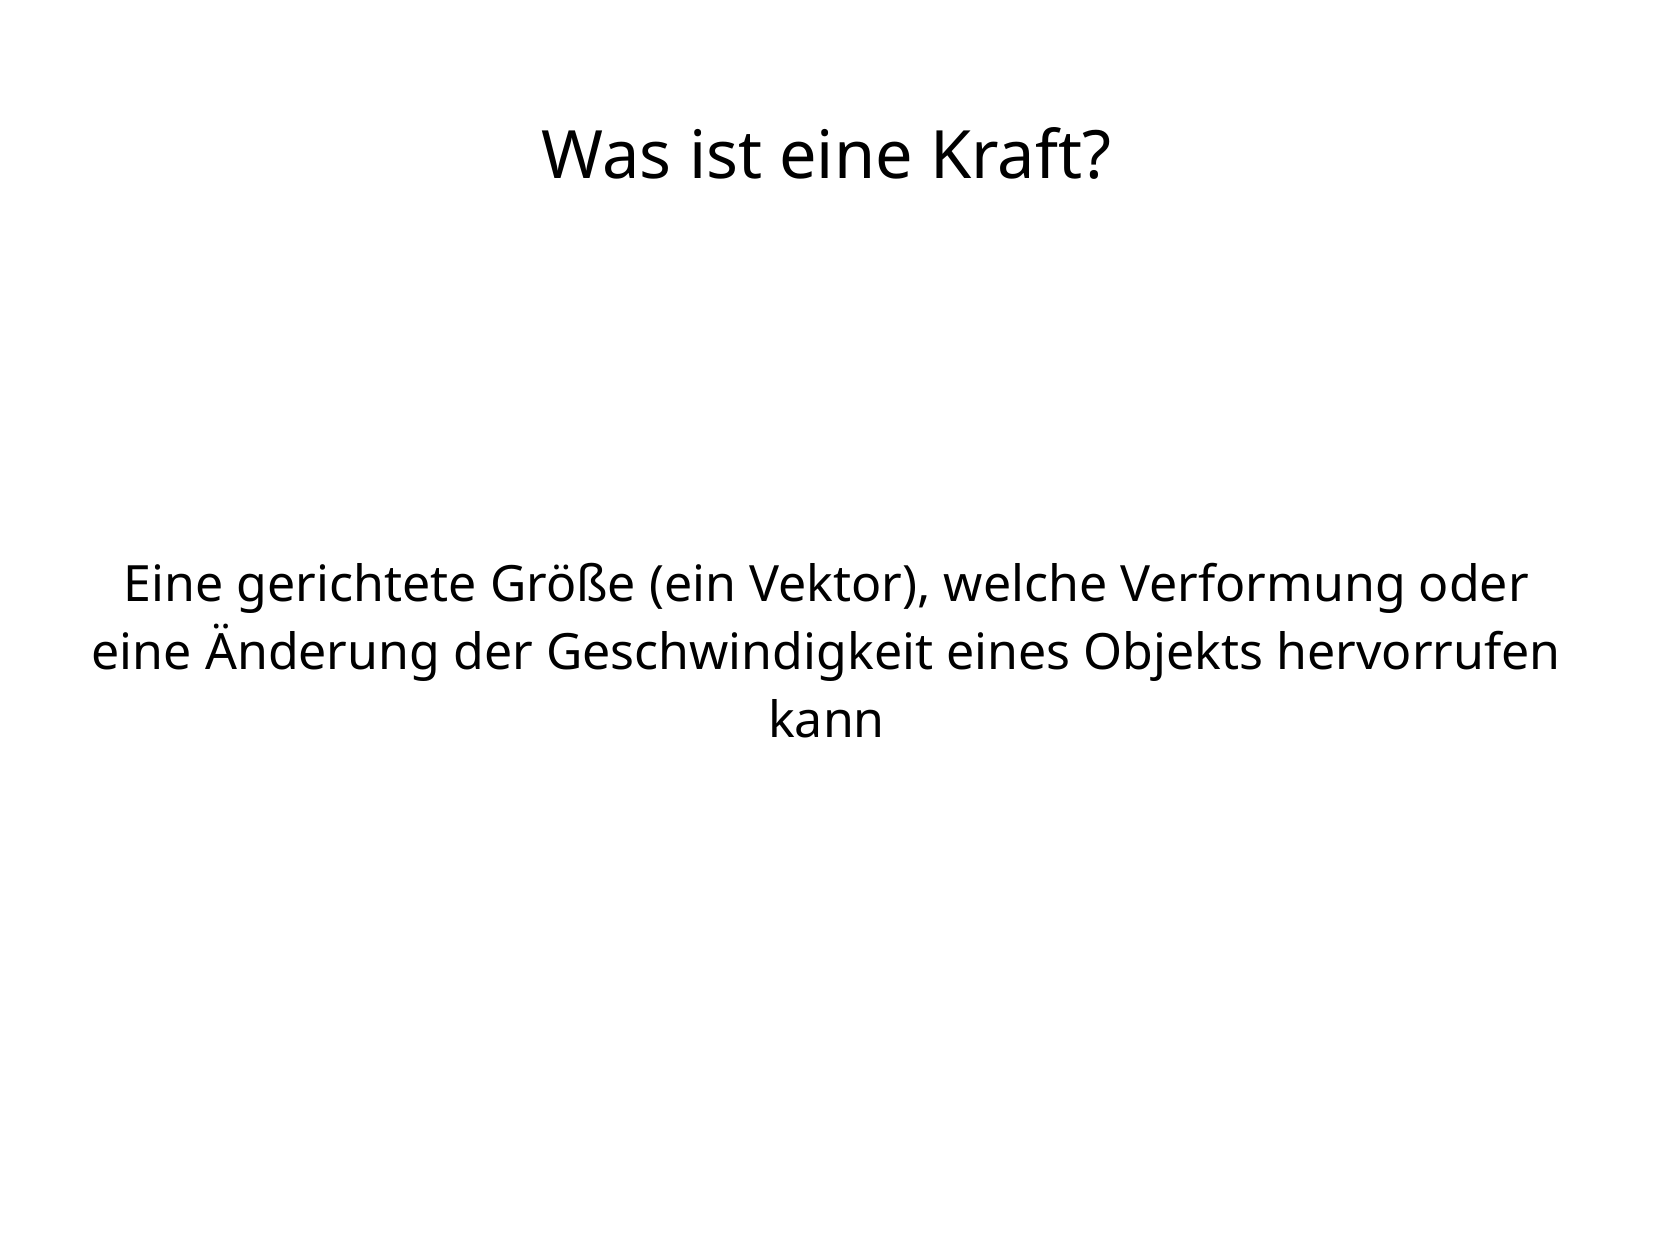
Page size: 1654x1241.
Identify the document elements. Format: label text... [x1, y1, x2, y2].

title Was ist eine Kraft? [82, 49, 1571, 257]
subtitle Eine gerichtete Größe (ein Vektor), welche Verformung oder eine Änderung der Geschwindigkeit eines Objekts hervorrufen kann [82, 290, 1571, 1010]
